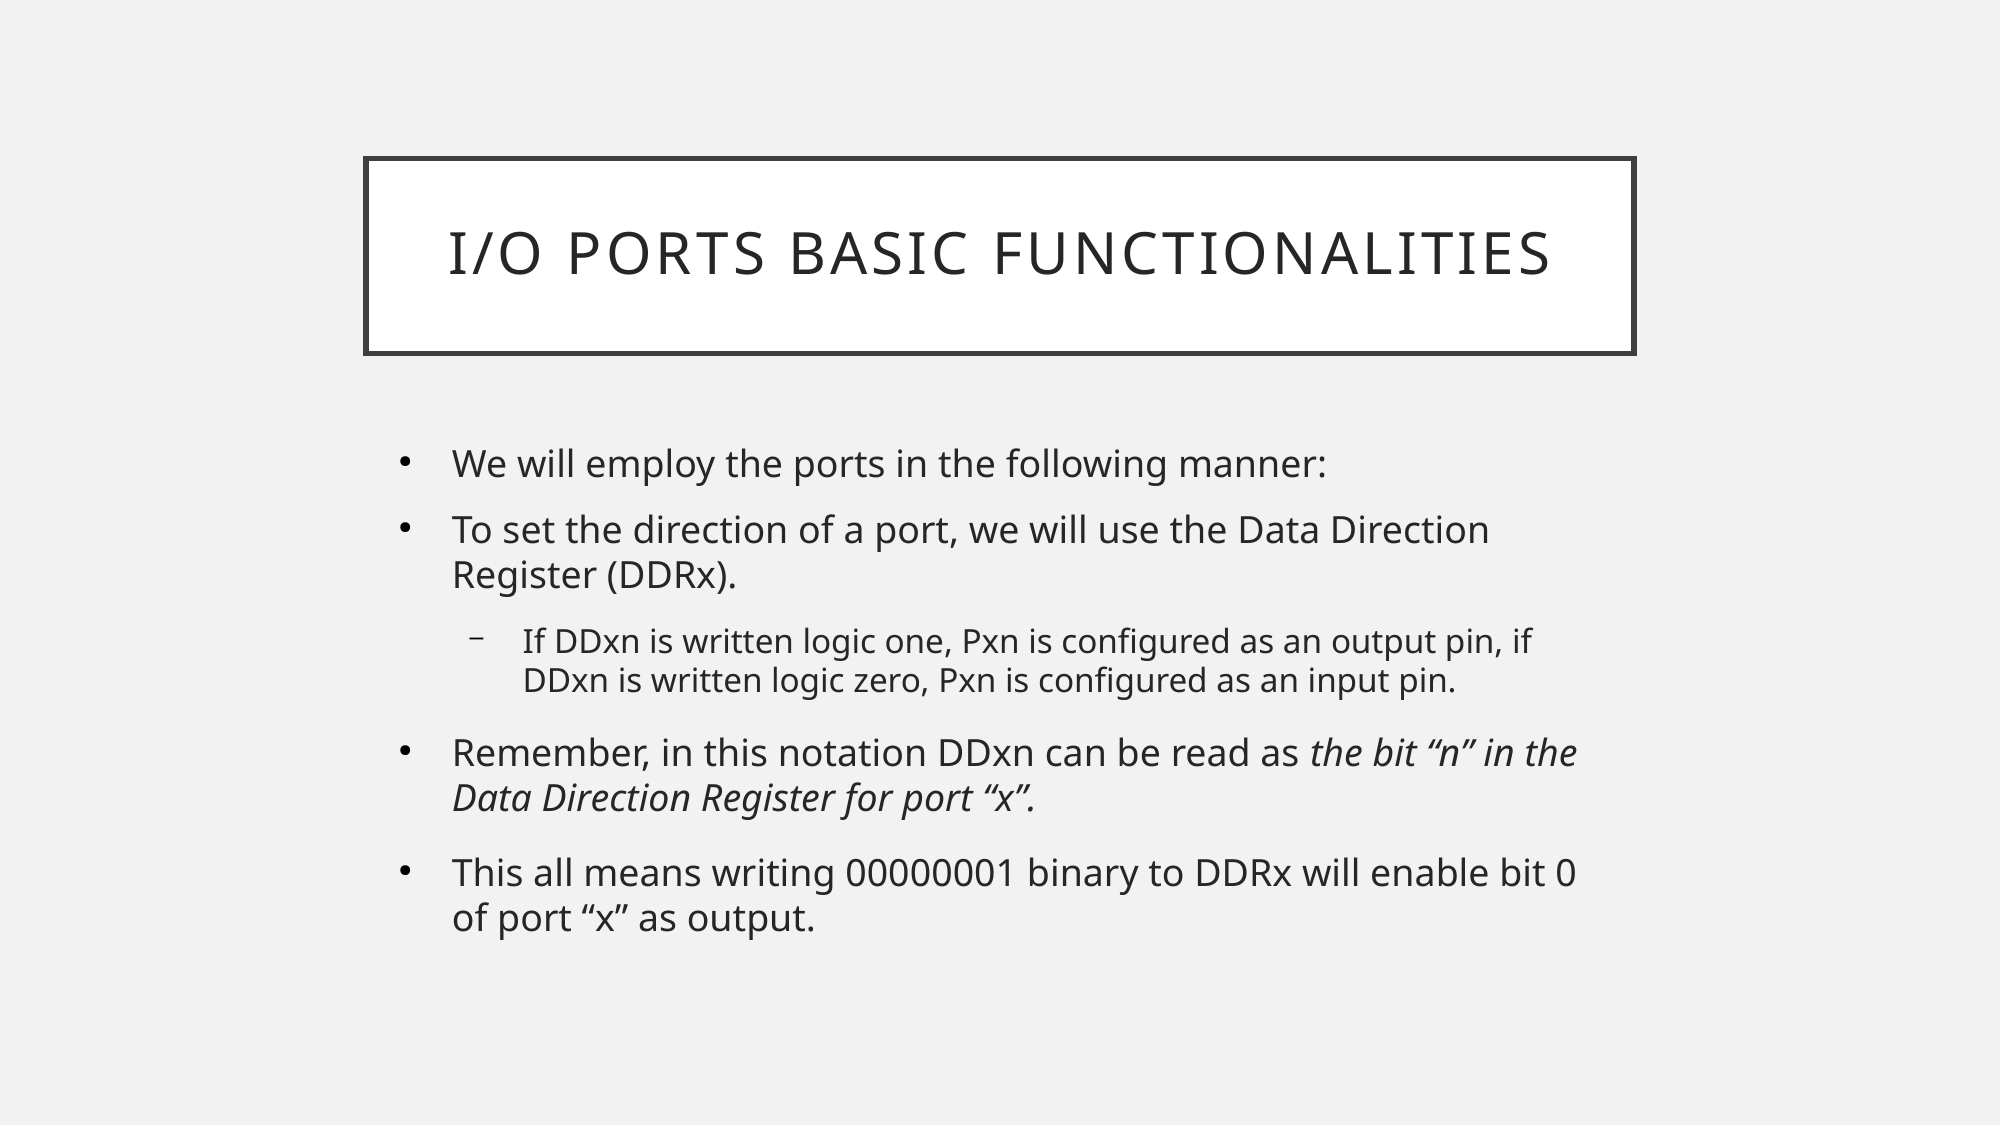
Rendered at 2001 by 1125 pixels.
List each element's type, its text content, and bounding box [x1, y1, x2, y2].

list We will employ the ports in the following manner: To set the direction of a port, we will use the Data Direction Register (DDRx). If DDxn is written logic one, Pxn is configured as an output pin, if DDxn is written logic zero, Pxn is configured as an input pin. Remember, in this notation DDxn can be read as the bit “n” in the Data Direction Register for port “x”. This all means writing 00000001 binary to DDRx will enable bit 0 of port “x” as output. [366, 432, 1634, 942]
title i/o ports basic functionalities [366, 158, 1634, 354]
